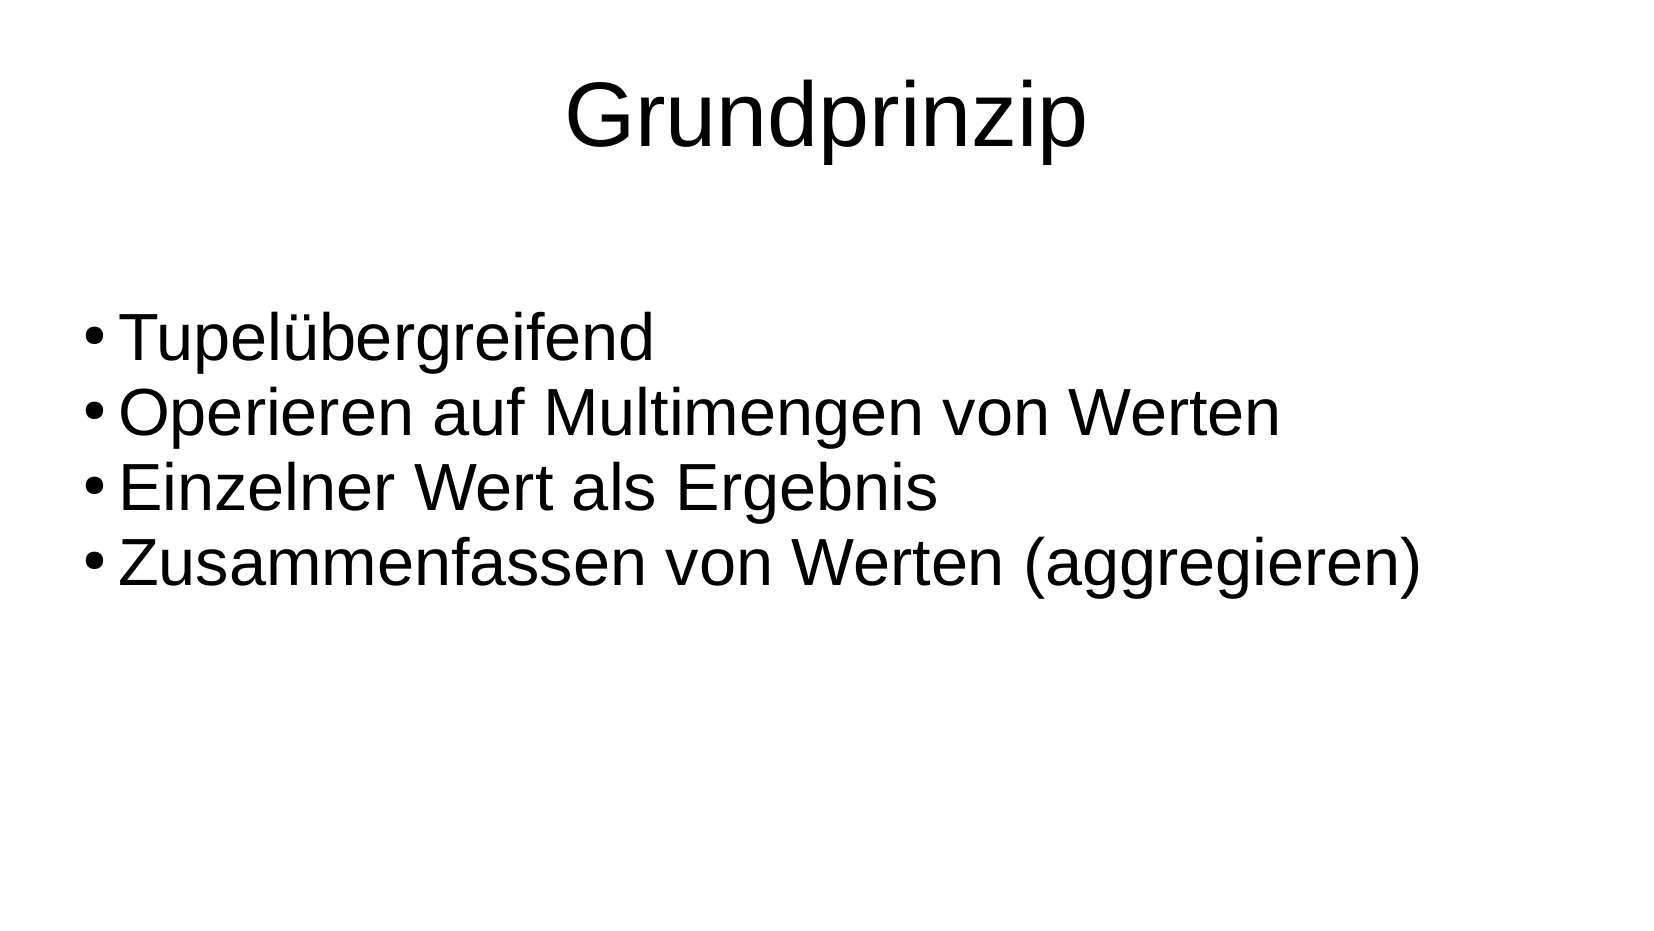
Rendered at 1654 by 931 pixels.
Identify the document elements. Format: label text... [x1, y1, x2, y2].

title Grundprinzip [82, 37, 1571, 193]
subtitle Tupelübergreifend Operieren auf Multimengen von Werten Einzelner Wert als Ergebnis Zusammenfassen von Werten (aggregieren) [82, 217, 1571, 758]
